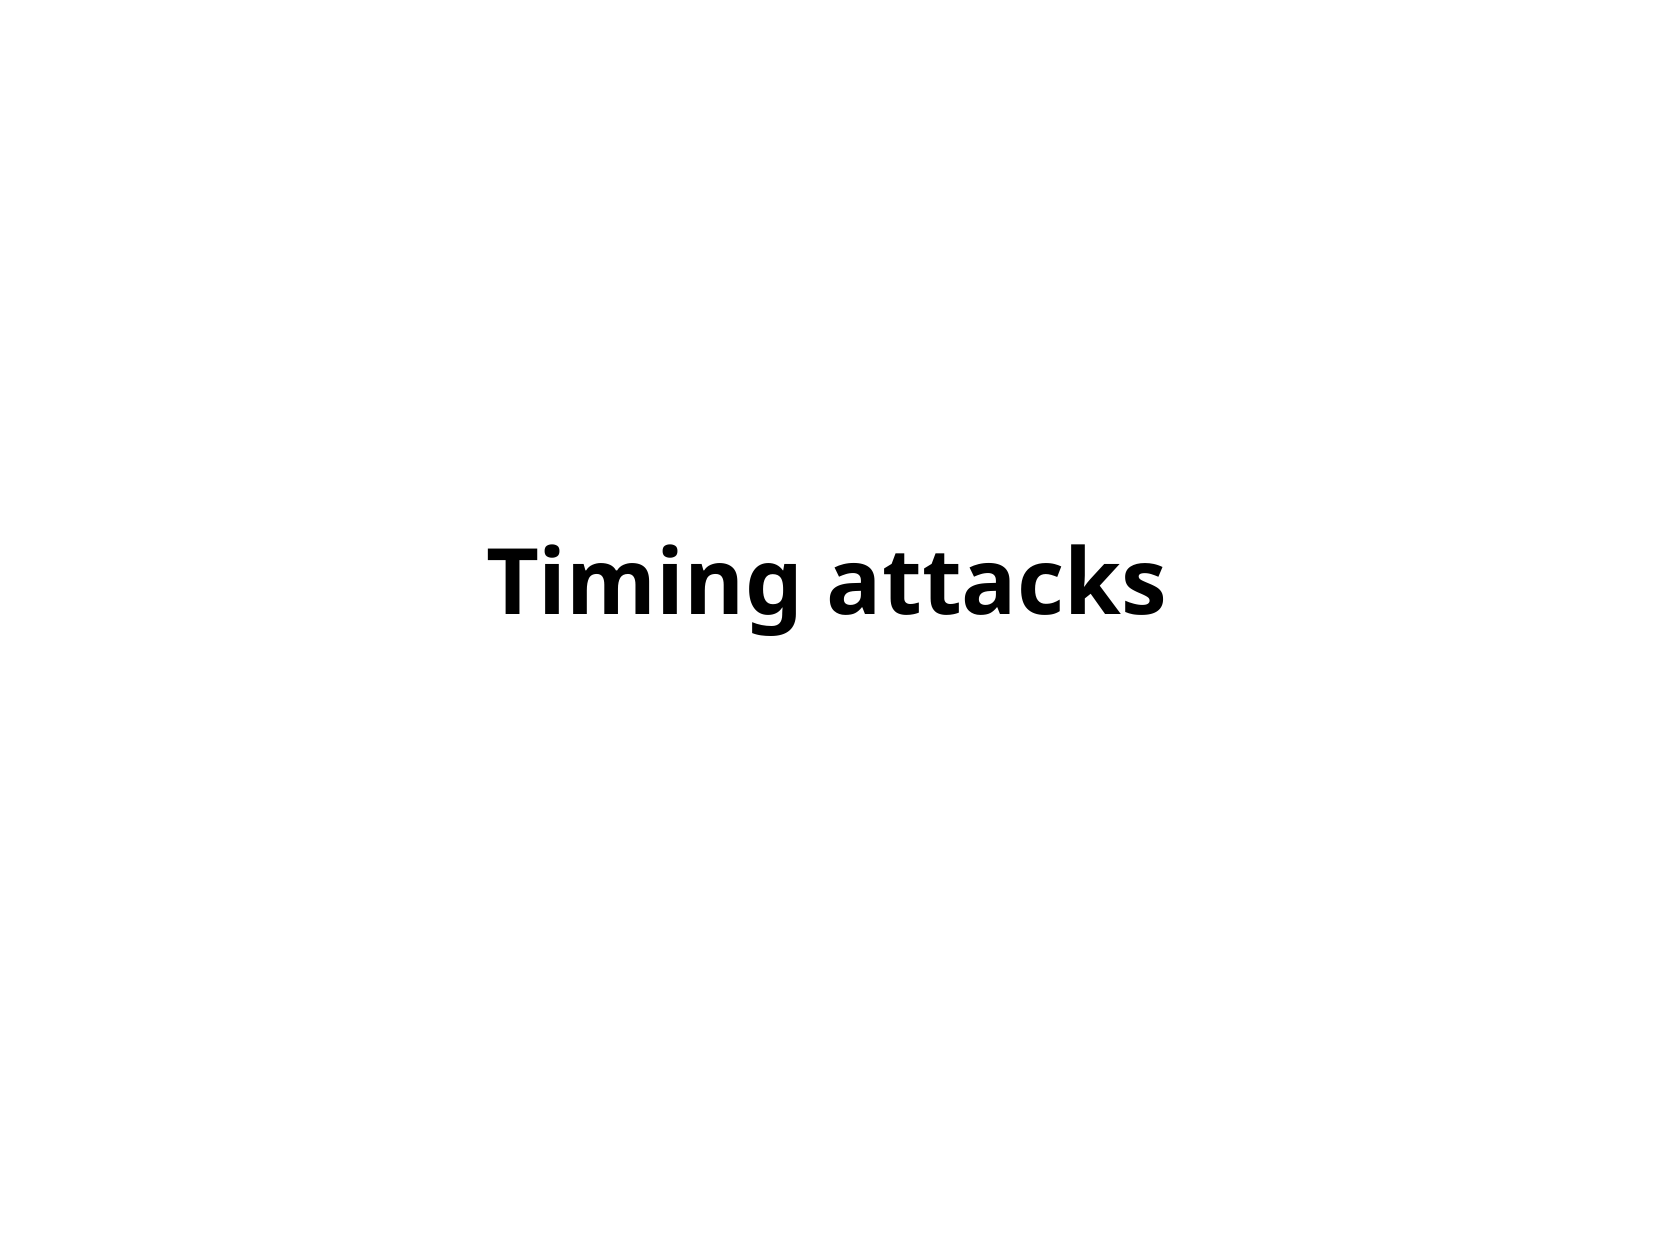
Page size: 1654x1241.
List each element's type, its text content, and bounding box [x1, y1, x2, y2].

subtitle Timing attacks [82, 49, 1571, 1109]
